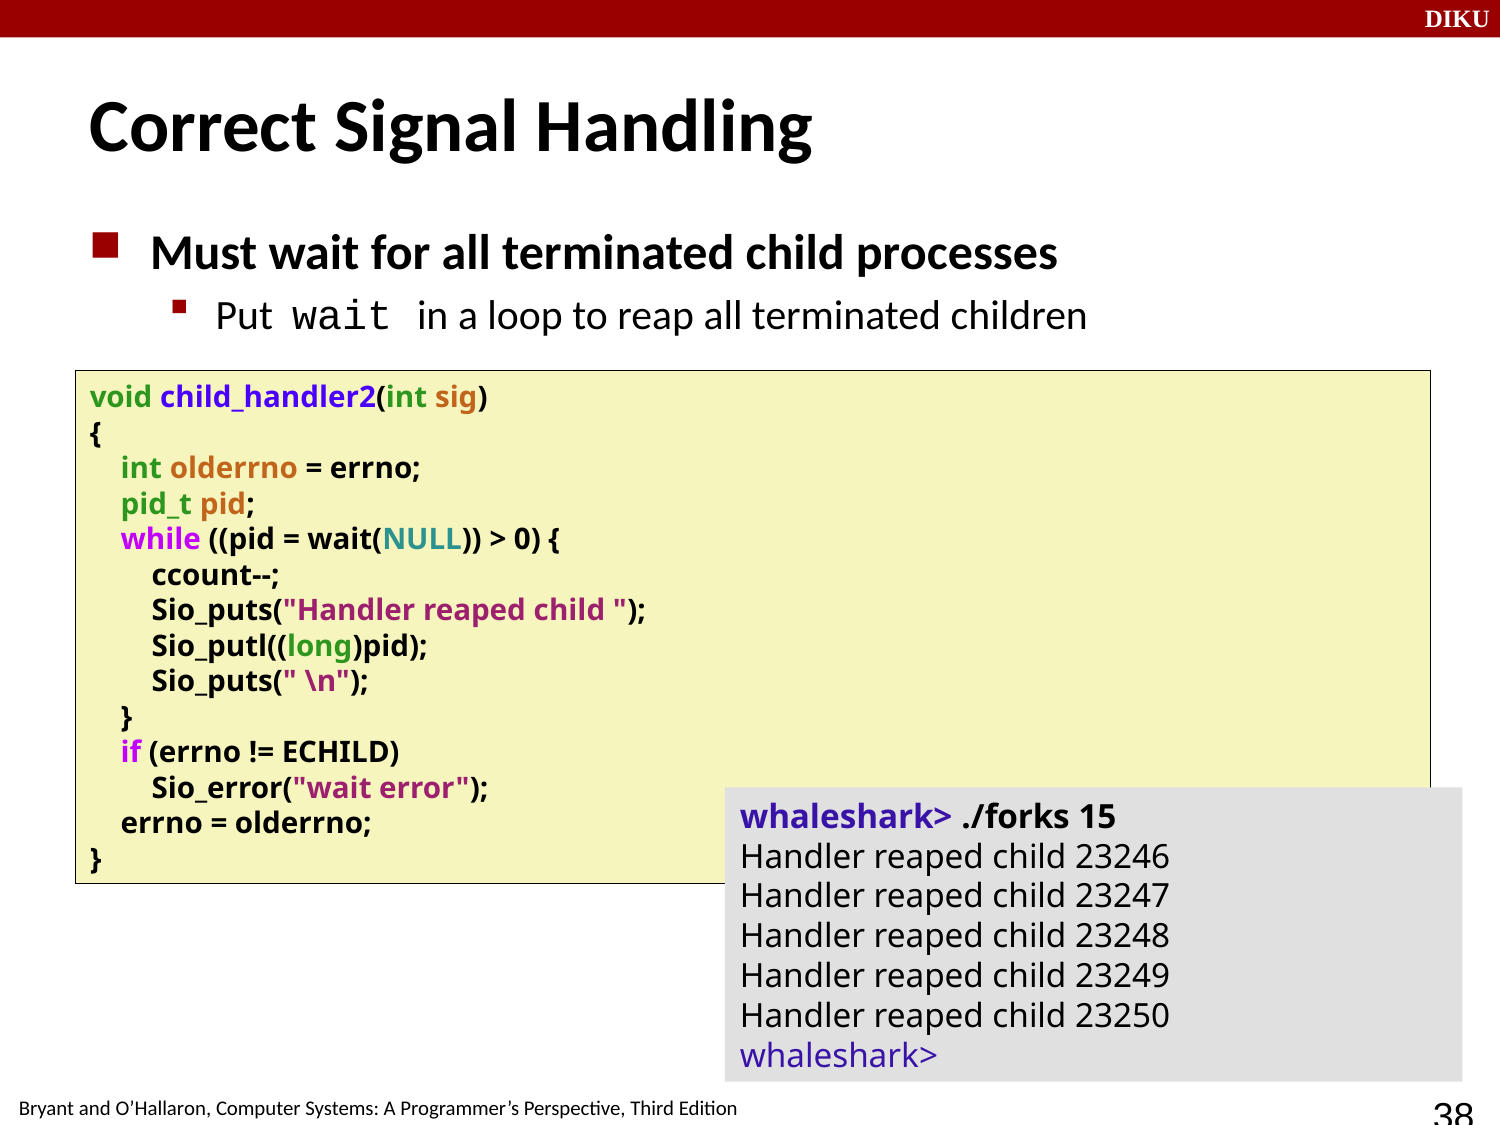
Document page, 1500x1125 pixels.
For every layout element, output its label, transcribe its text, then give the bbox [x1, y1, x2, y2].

text_box Must wait for all terminated child processes Put wait in a loop to reap all terminated children [78, 212, 1454, 413]
text_box Correct Signal Handling [74, 74, 1454, 169]
text_box void child_handler2(int sig) { int olderrno = errno; pid_t pid; while ((pid = wait(NULL)) > 0) { ccount--; Sio_puts("Handler reaped child "); Sio_putl((long)pid); Sio_puts(" \n"); } if (errno != ECHILD) Sio_error("wait error"); errno = olderrno; } [74, 370, 1431, 884]
text_box whaleshark> ./forks 15 Handler reaped child 23246 Handler reaped child 23247 Handler reaped child 23248 Handler reaped child 23249 Handler reaped child 23250 whaleshark> [724, 787, 1463, 1082]
